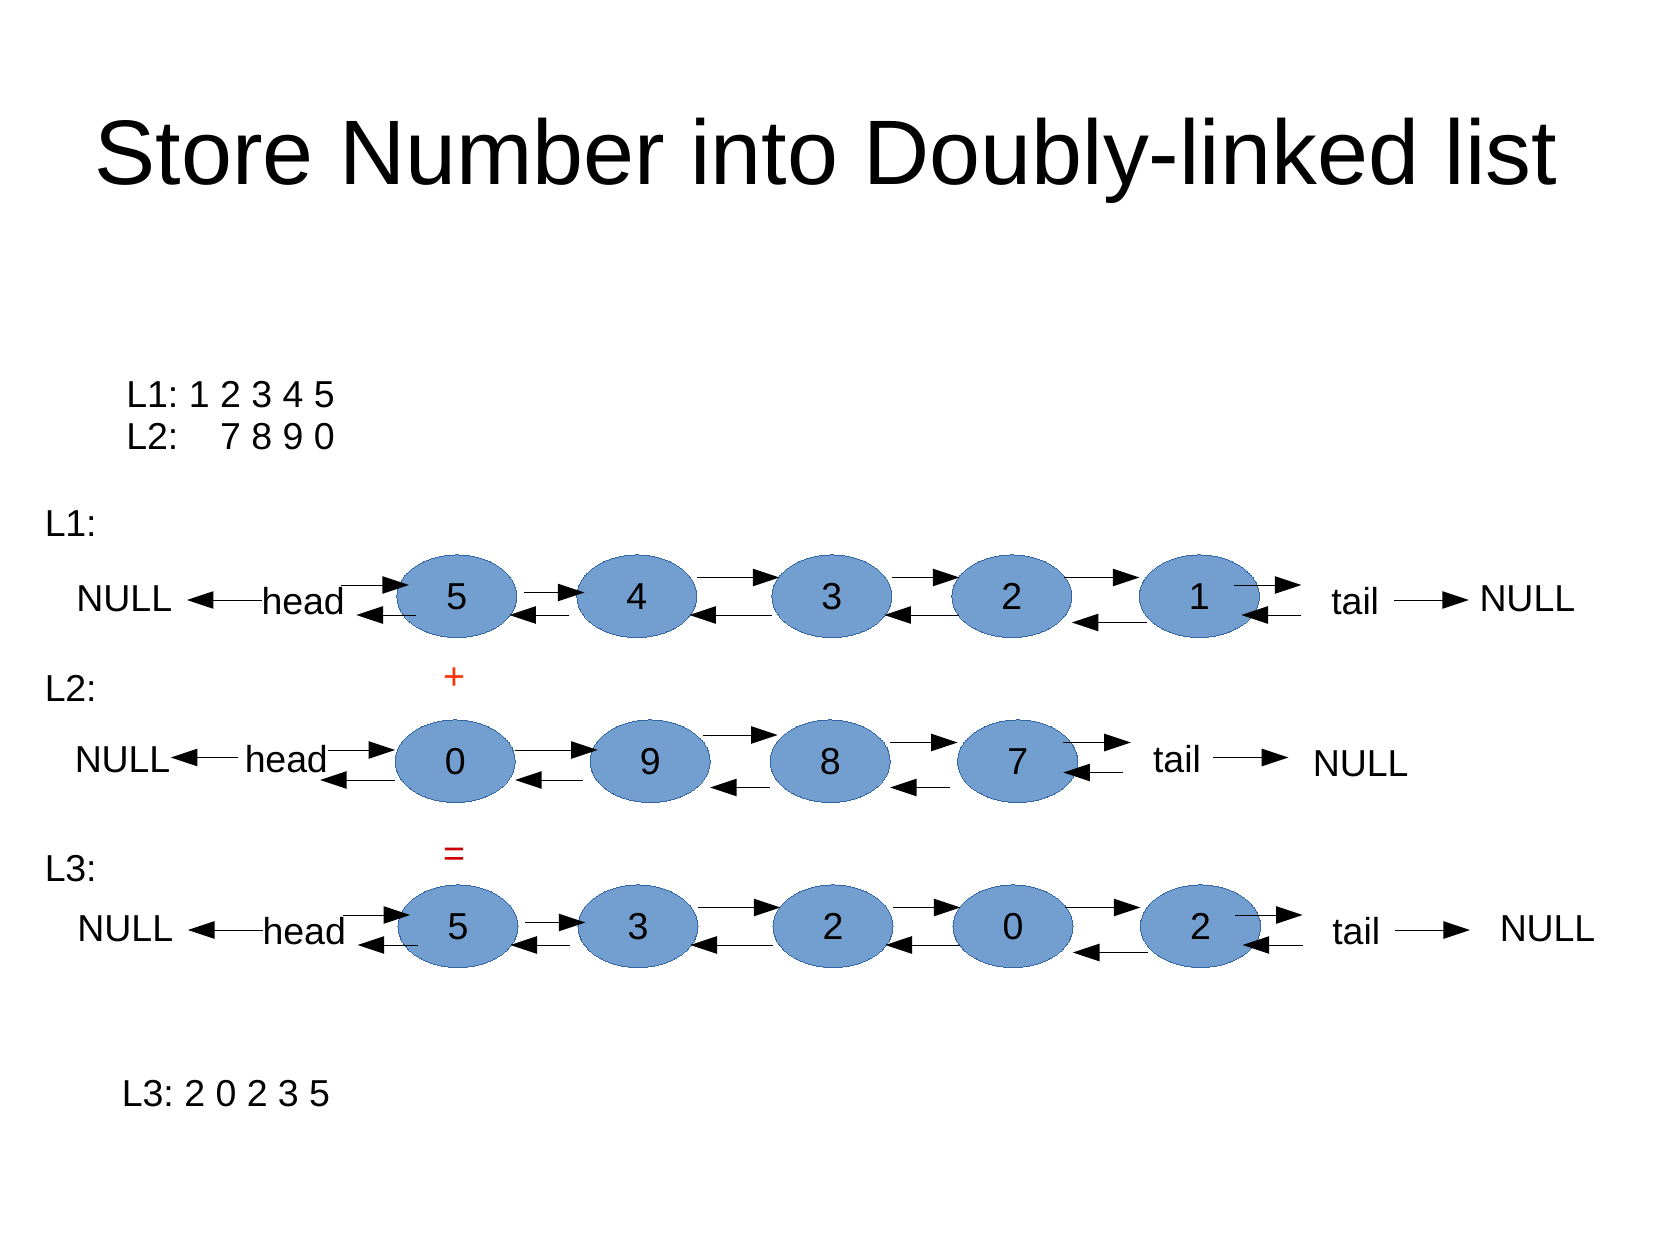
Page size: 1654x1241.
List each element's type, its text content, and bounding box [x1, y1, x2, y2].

text_box = [428, 825, 481, 882]
text_box tail [1317, 903, 1396, 961]
text_box NULL [60, 730, 186, 788]
text_box NULL [1485, 900, 1611, 972]
text_box 2 [1140, 884, 1261, 968]
text_box L3: [30, 840, 151, 901]
text_box 7 [957, 719, 1078, 803]
text_box head [247, 903, 361, 961]
text_box 2 [951, 554, 1072, 638]
text_box NULL [1464, 570, 1591, 627]
text_box 1 [1139, 554, 1260, 638]
text_box L1: 1 2 3 4 5 L2: 7 8 9 0 [111, 366, 361, 466]
text_box 5 [396, 554, 517, 638]
text_box + [428, 648, 481, 706]
text_box 3 [577, 884, 699, 968]
text_box NULL [1298, 735, 1424, 792]
title Store Number into Doubly-linked list [82, 49, 1571, 257]
text_box head [246, 573, 360, 631]
text_box 8 [770, 719, 891, 803]
text_box 3 [771, 554, 892, 638]
text_box 4 [576, 554, 697, 638]
text_box 2 [772, 884, 894, 968]
text_box NULL [61, 570, 187, 627]
text_box 0 [952, 884, 1074, 968]
text_box 5 [397, 884, 519, 968]
text_box tail [1138, 730, 1216, 788]
text_box L3: 2 0 2 3 5 [107, 1065, 346, 1122]
text_box 0 [395, 719, 516, 803]
text_box head [230, 730, 343, 788]
text_box 9 [590, 719, 711, 803]
text_box L2: [30, 660, 151, 721]
text_box NULL [62, 900, 188, 957]
text_box tail [1316, 573, 1394, 631]
text_box L1: [30, 495, 151, 556]
